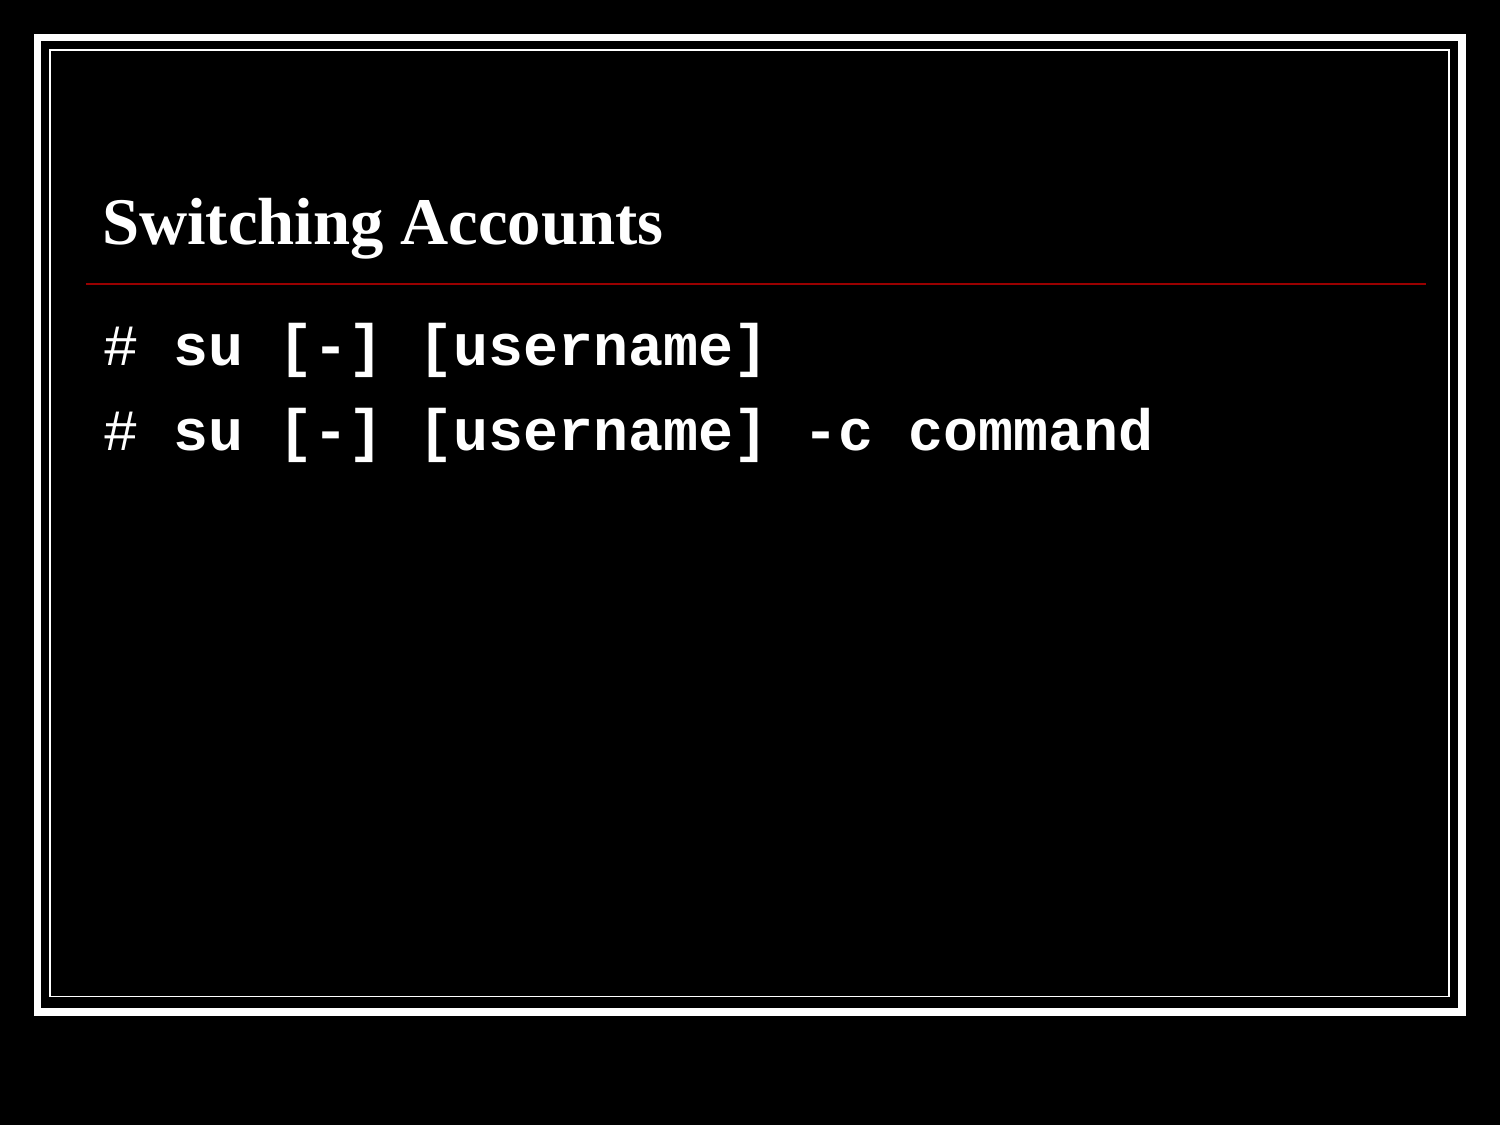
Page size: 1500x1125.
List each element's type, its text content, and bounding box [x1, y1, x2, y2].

title Switching Accounts [87, 77, 1426, 266]
list # su [-] [username] # su [-] [username] -c command [87, 299, 1426, 963]
